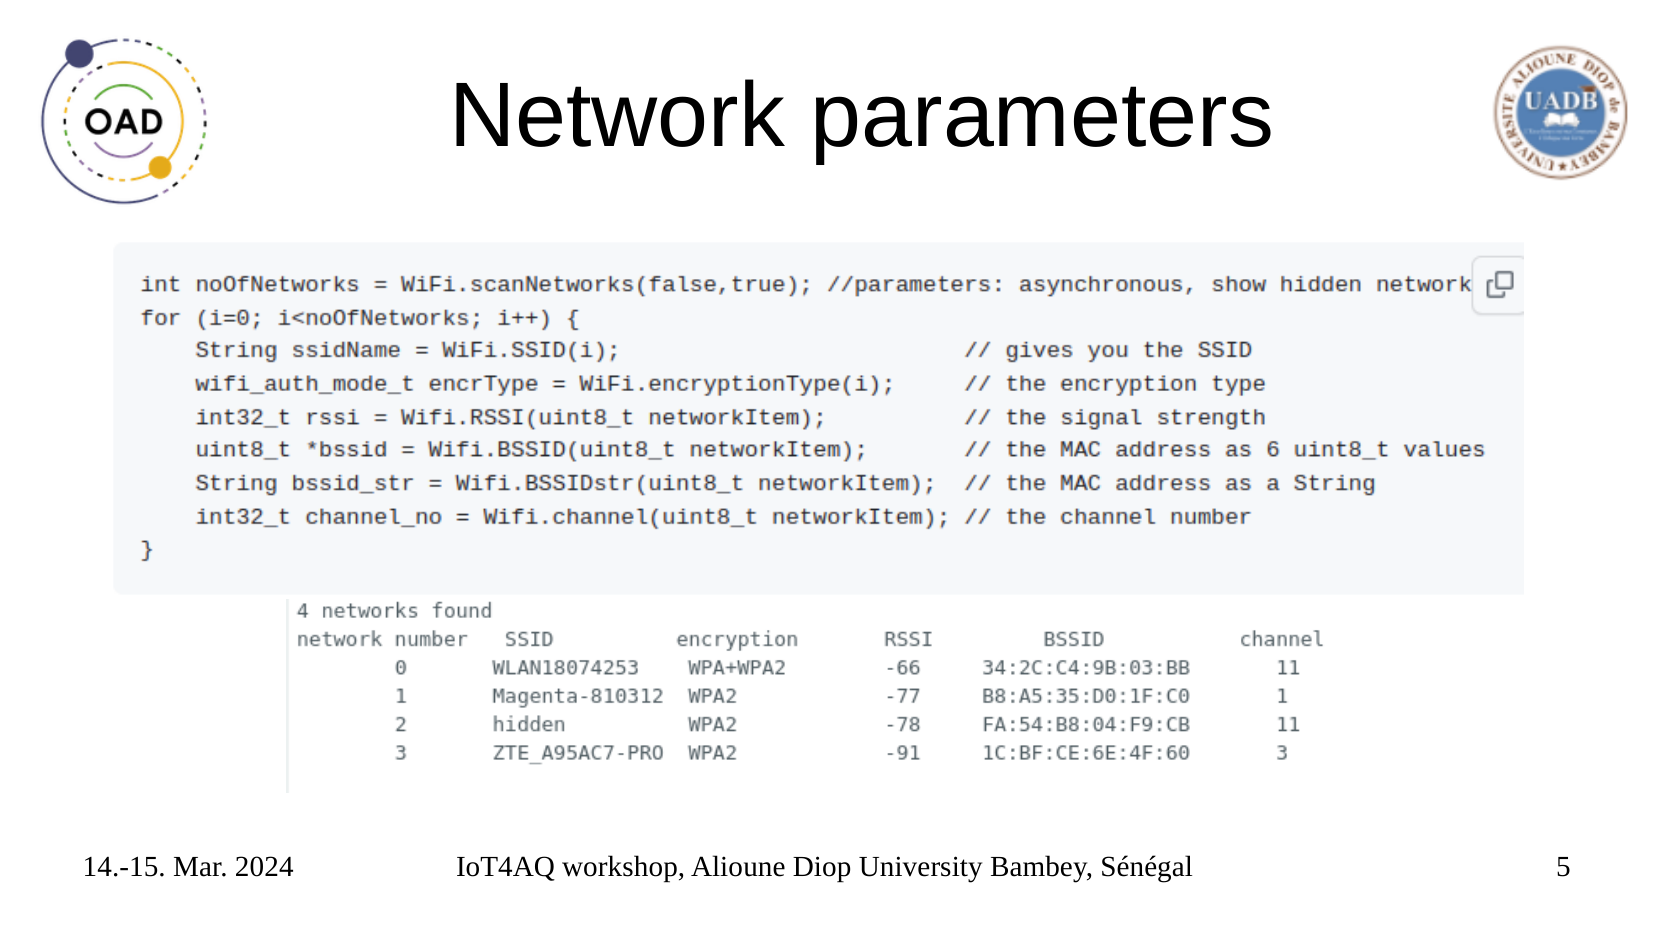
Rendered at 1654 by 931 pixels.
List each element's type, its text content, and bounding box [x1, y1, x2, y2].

picture [0, 24, 242, 225]
picture [112, 241, 1524, 793]
picture [1482, 37, 1641, 188]
title Network parameters [278, 37, 1446, 193]
